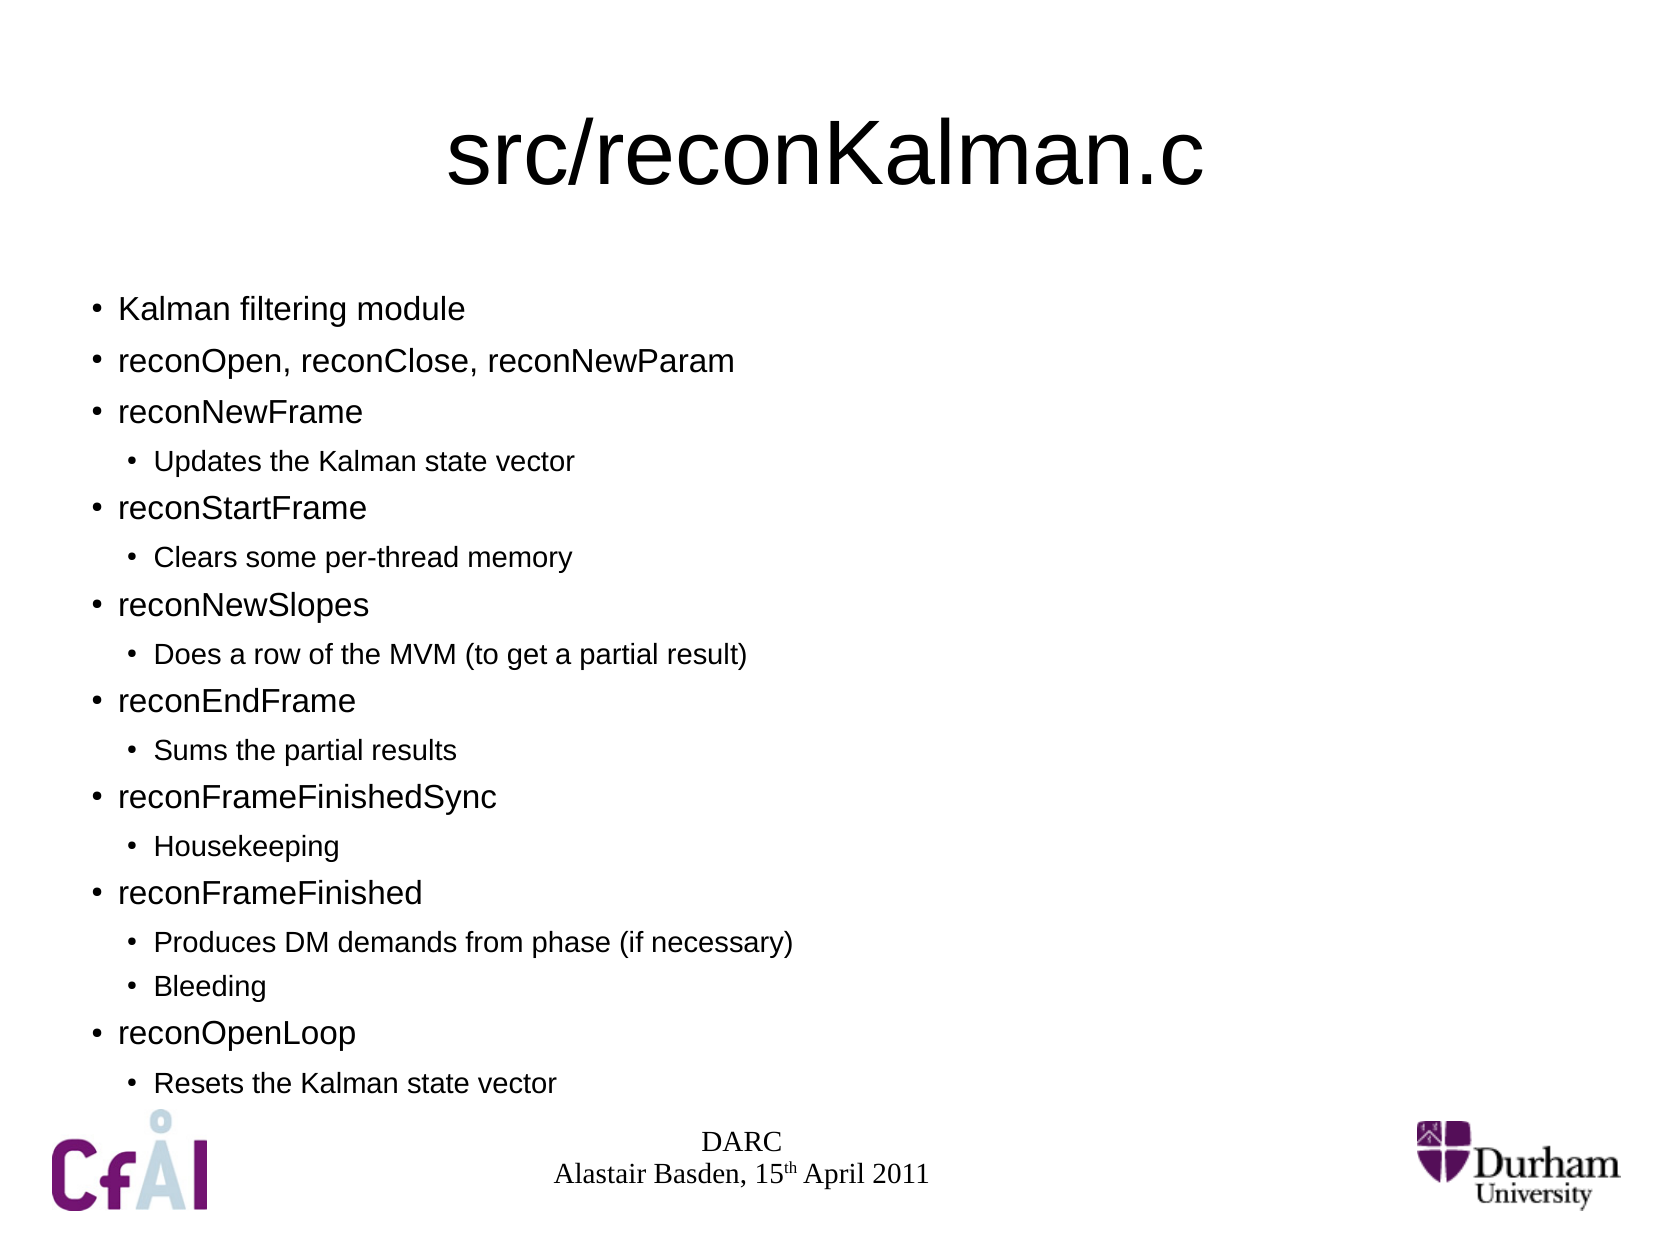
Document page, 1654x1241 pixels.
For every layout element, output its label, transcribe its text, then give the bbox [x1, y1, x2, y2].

list Kalman filtering module reconOpen, reconClose, reconNewParam reconNewFrame Updates the Kalman state vector reconStartFrame Clears some per-thread memory reconNewSlopes Does a row of the MVM (to get a partial result) reconEndFrame Sums the partial results reconFrameFinishedSync Housekeeping reconFrameFinished Produces DM demands from phase (if necessary) Bleeding reconOpenLoop Resets the Kalman state vector [82, 290, 1571, 1109]
title src/reconKalman.c [82, 56, 1571, 250]
picture [52, 1109, 207, 1211]
picture [1417, 1121, 1621, 1211]
